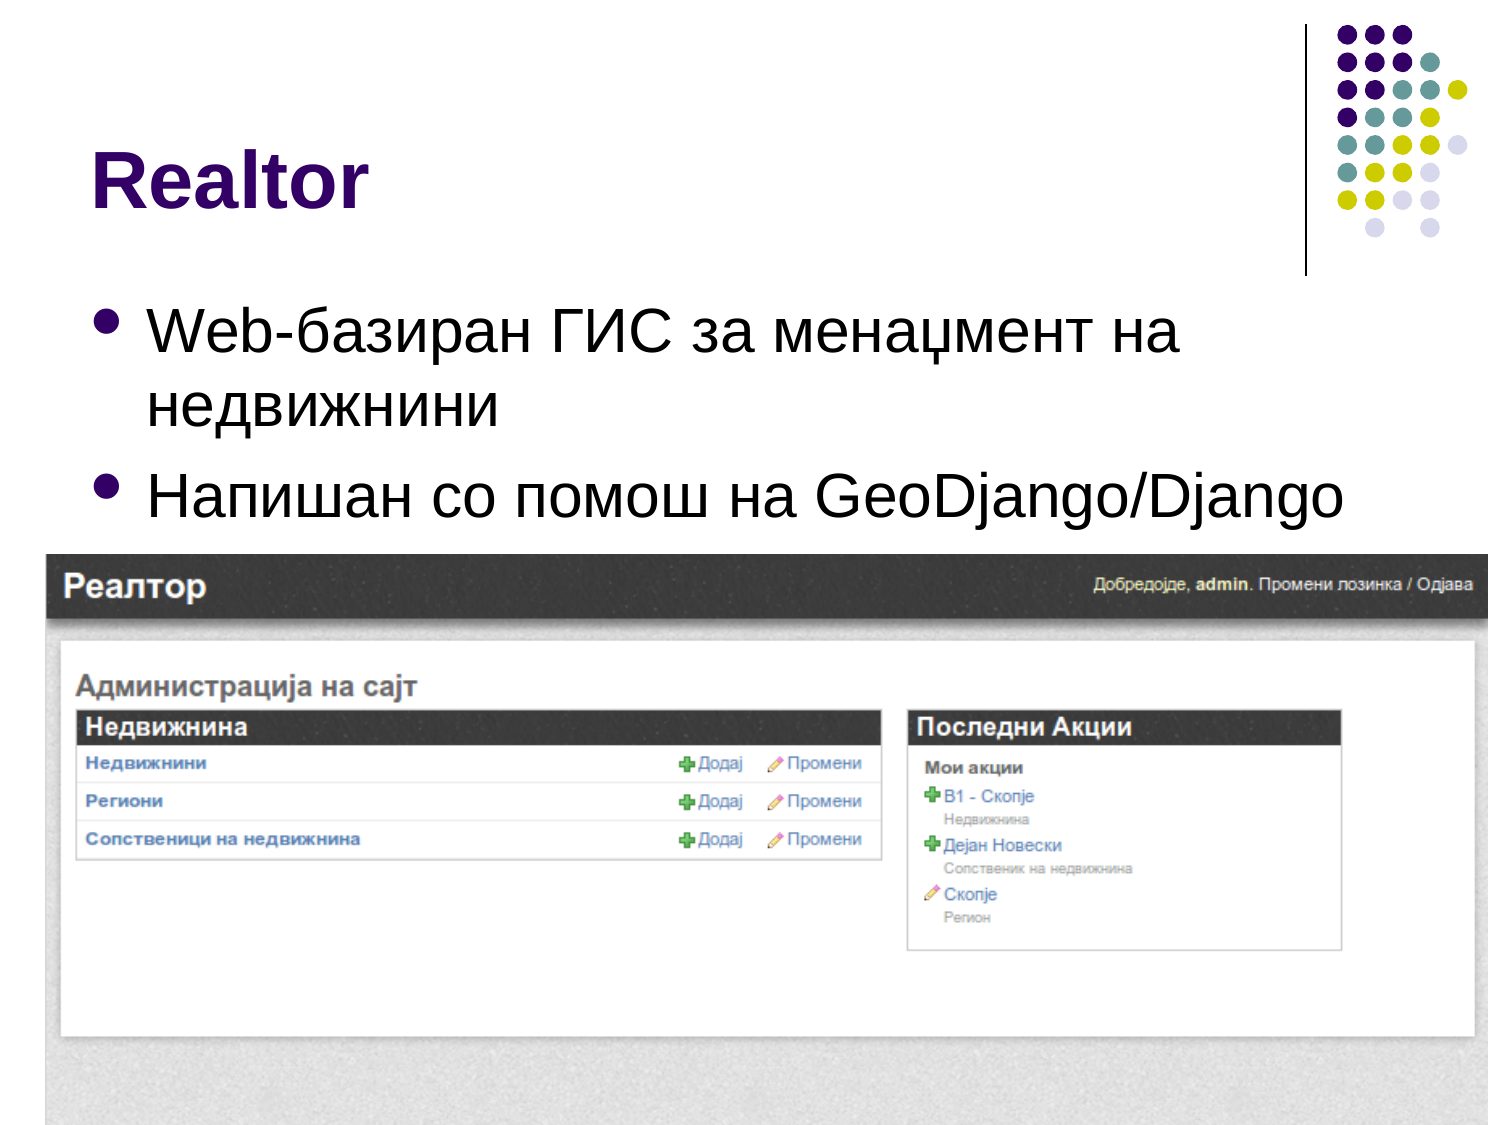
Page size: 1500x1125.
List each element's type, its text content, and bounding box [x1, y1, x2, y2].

title Realtor [74, 20, 1313, 233]
list Web-базиран ГИС за менаџмент на недвижнини Напишан со помош на GeoDjango/Django [75, 282, 1426, 554]
picture [45, 554, 1488, 1125]
